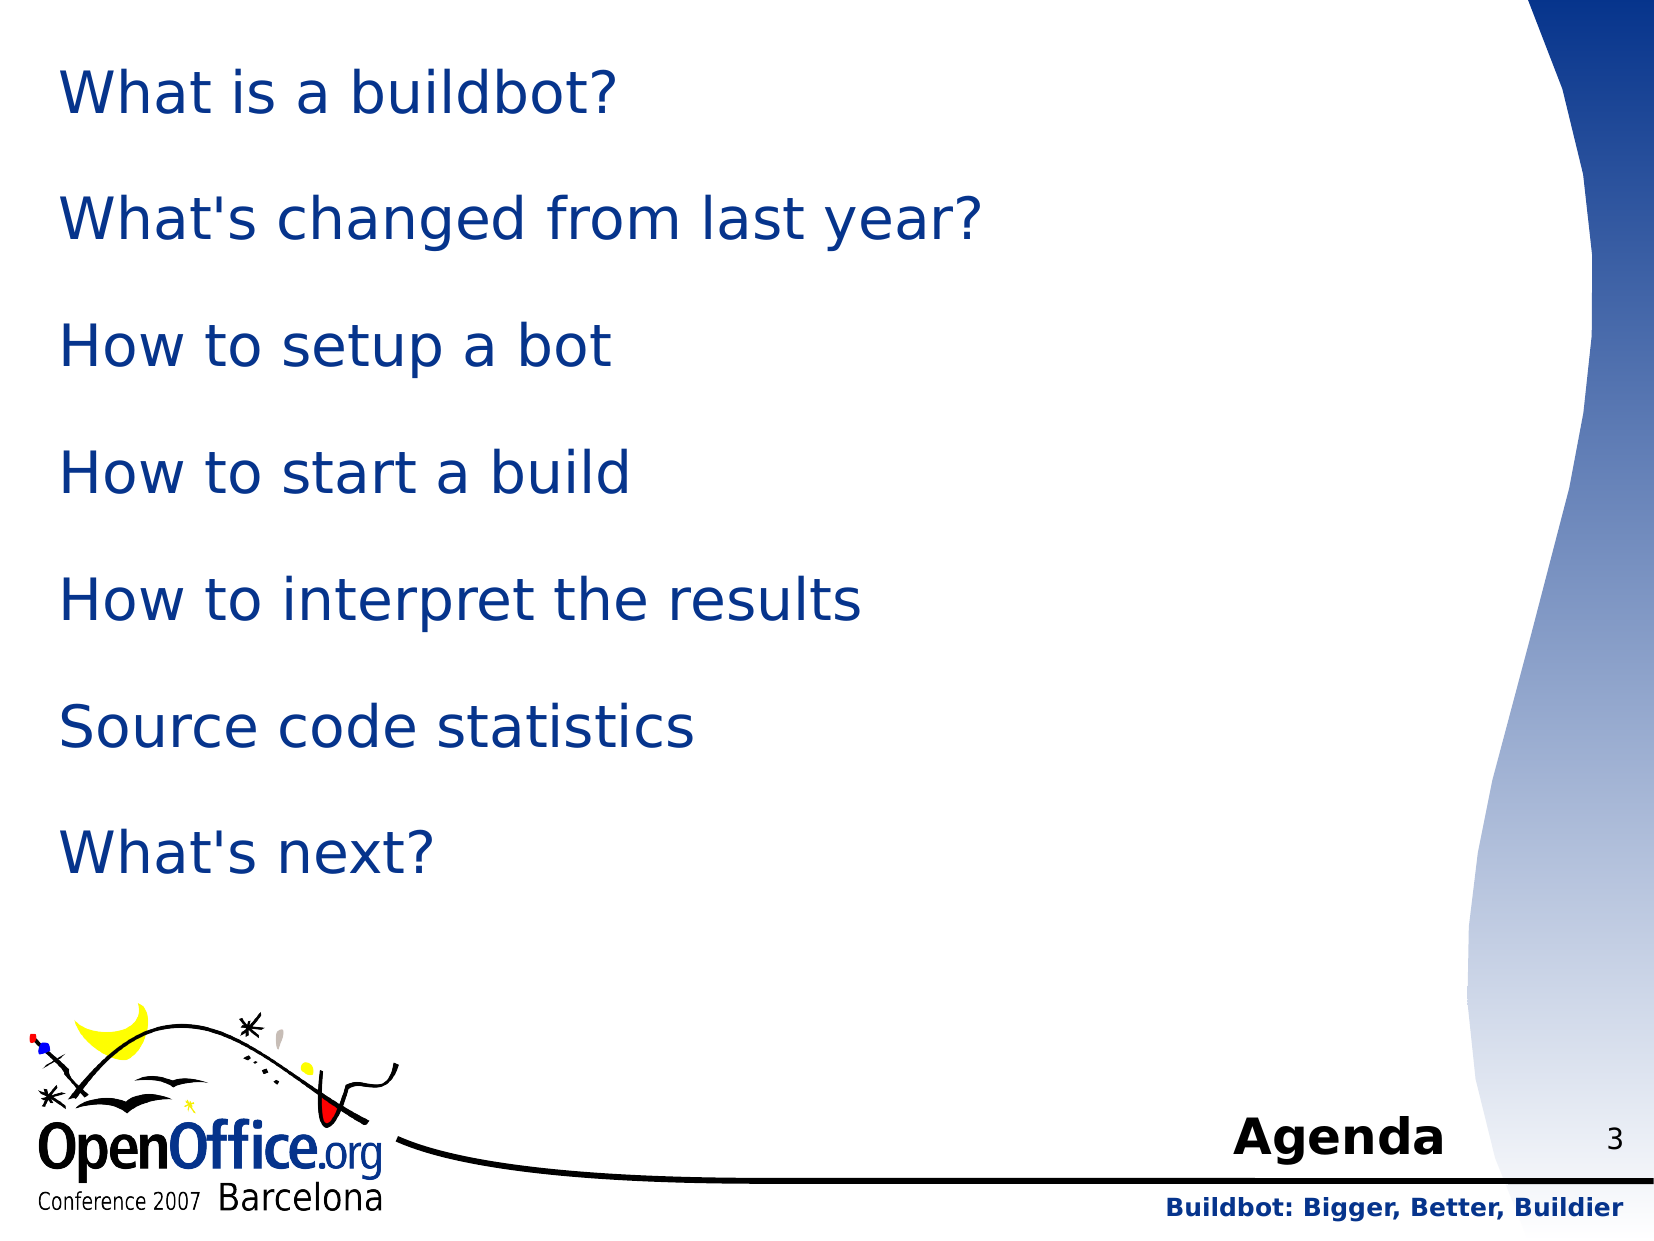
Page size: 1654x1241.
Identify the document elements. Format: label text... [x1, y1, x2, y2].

picture [29, 1003, 399, 1211]
list What is a buildbot? What's changed from last year? How to setup a bot How to start a build How to interpret the results Source code statistics What's next? [59, 59, 1418, 945]
title Agenda [679, 1092, 1447, 1182]
